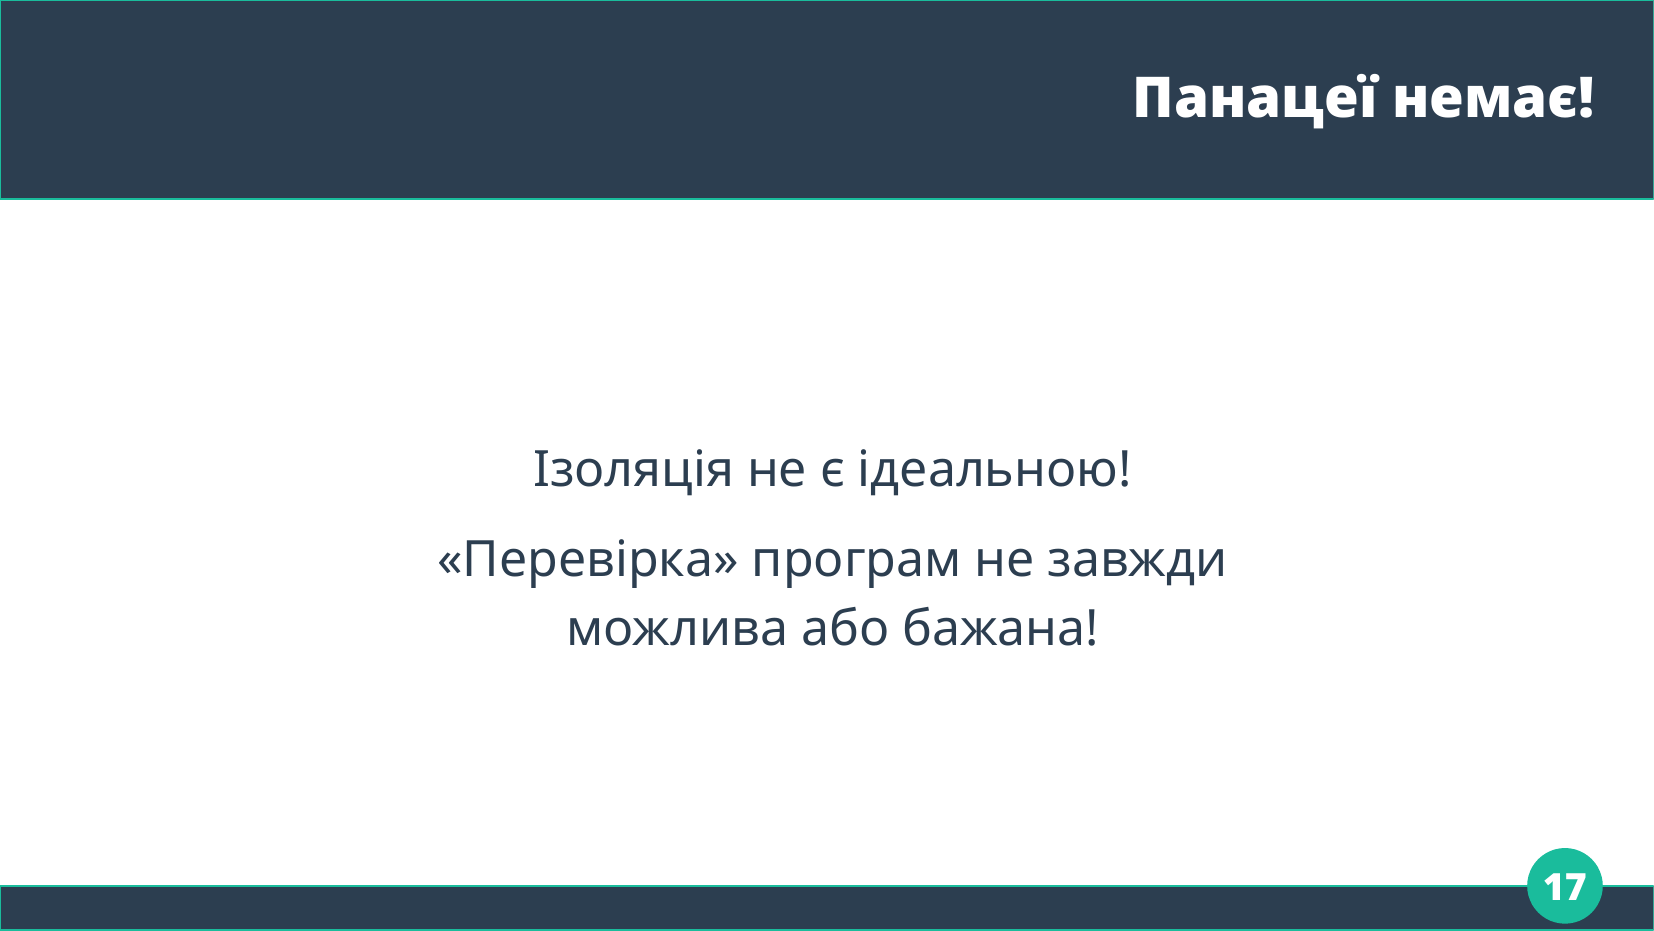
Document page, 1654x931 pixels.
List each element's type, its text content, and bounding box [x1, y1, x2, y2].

list Ізоляція не є ідеальною! «Перевірка» програм не завжди можлива або бажана! [265, 236, 1329, 857]
title Панацеї немає! [59, 37, 1595, 156]
